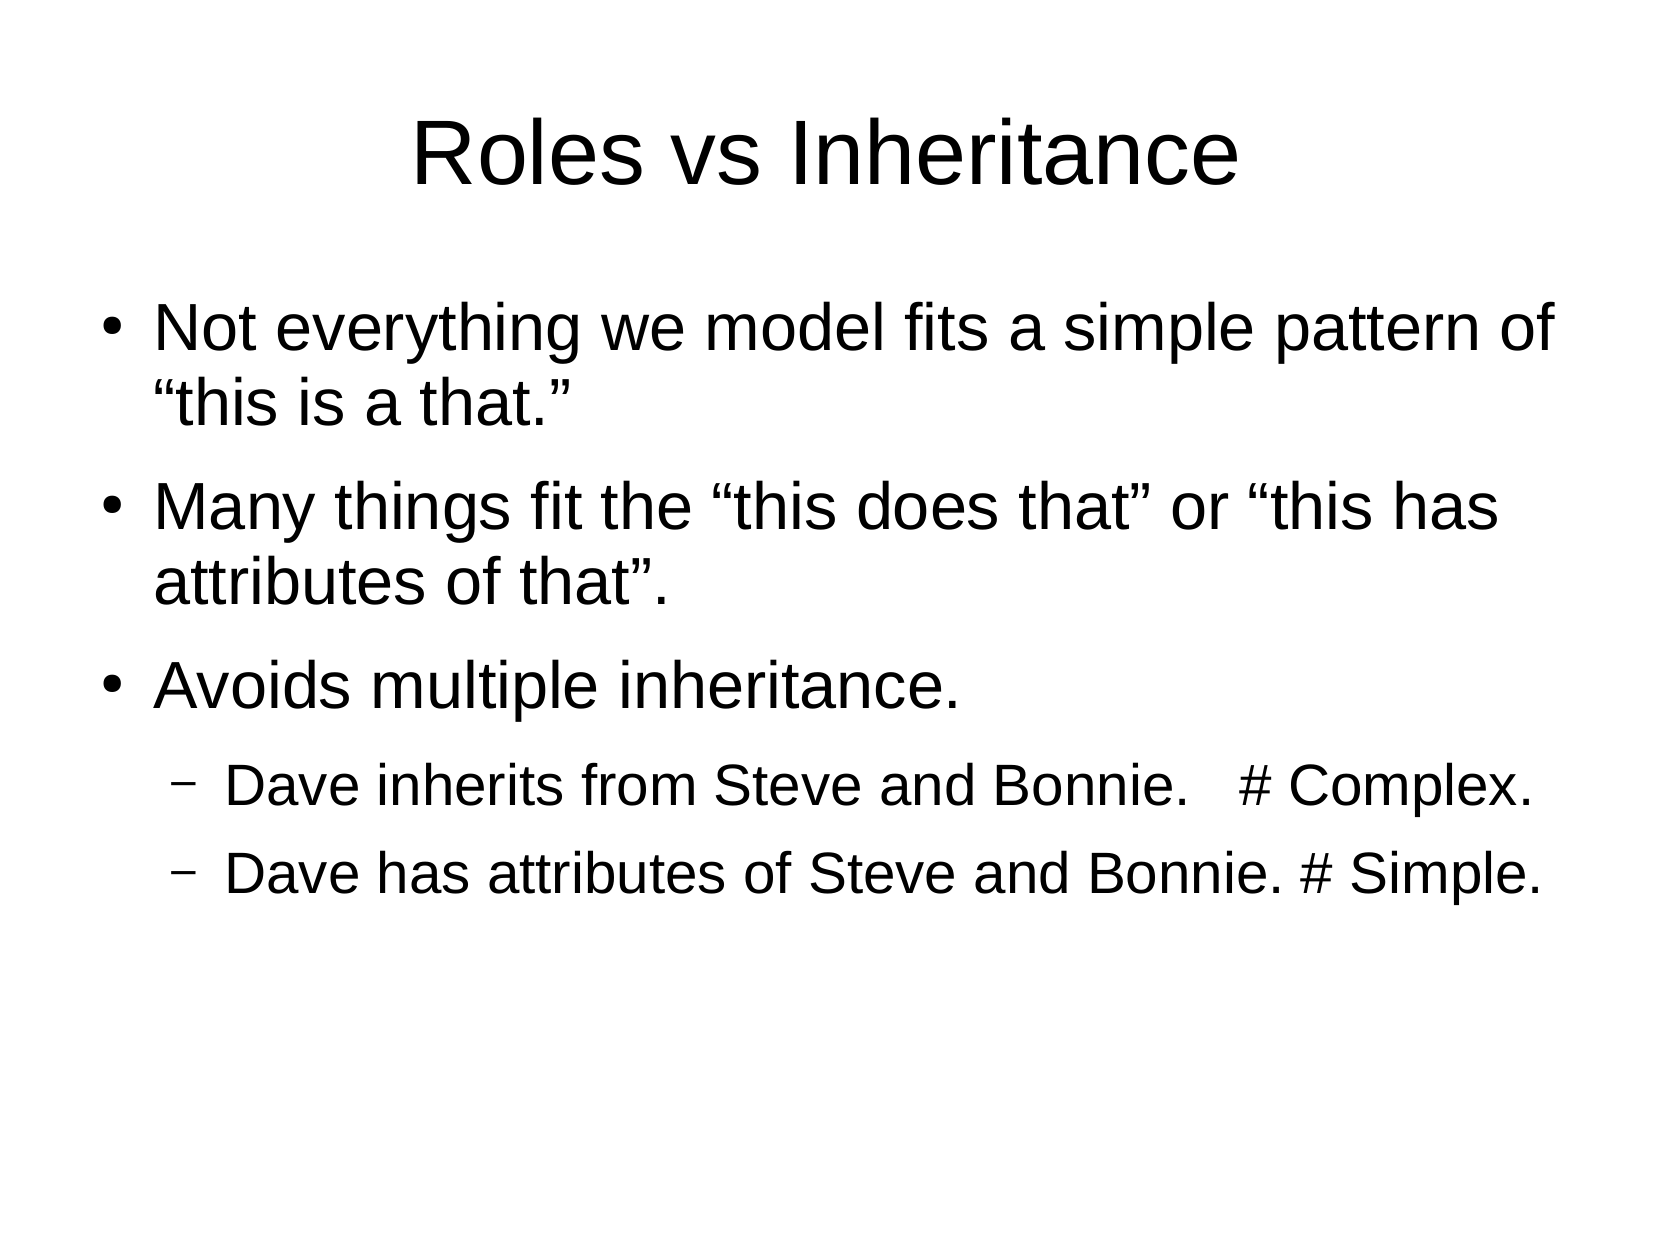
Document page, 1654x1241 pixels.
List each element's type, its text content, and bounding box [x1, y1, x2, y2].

list Not everything we model fits a simple pattern of “this is a that.” Many things fit the “this does that” or “this has attributes of that”. Avoids multiple inheritance. Dave inherits from Steve and Bonnie. # Complex. Dave has attributes of Steve and Bonnie. # Simple. [82, 290, 1571, 1010]
title Roles vs Inheritance [82, 49, 1571, 257]
